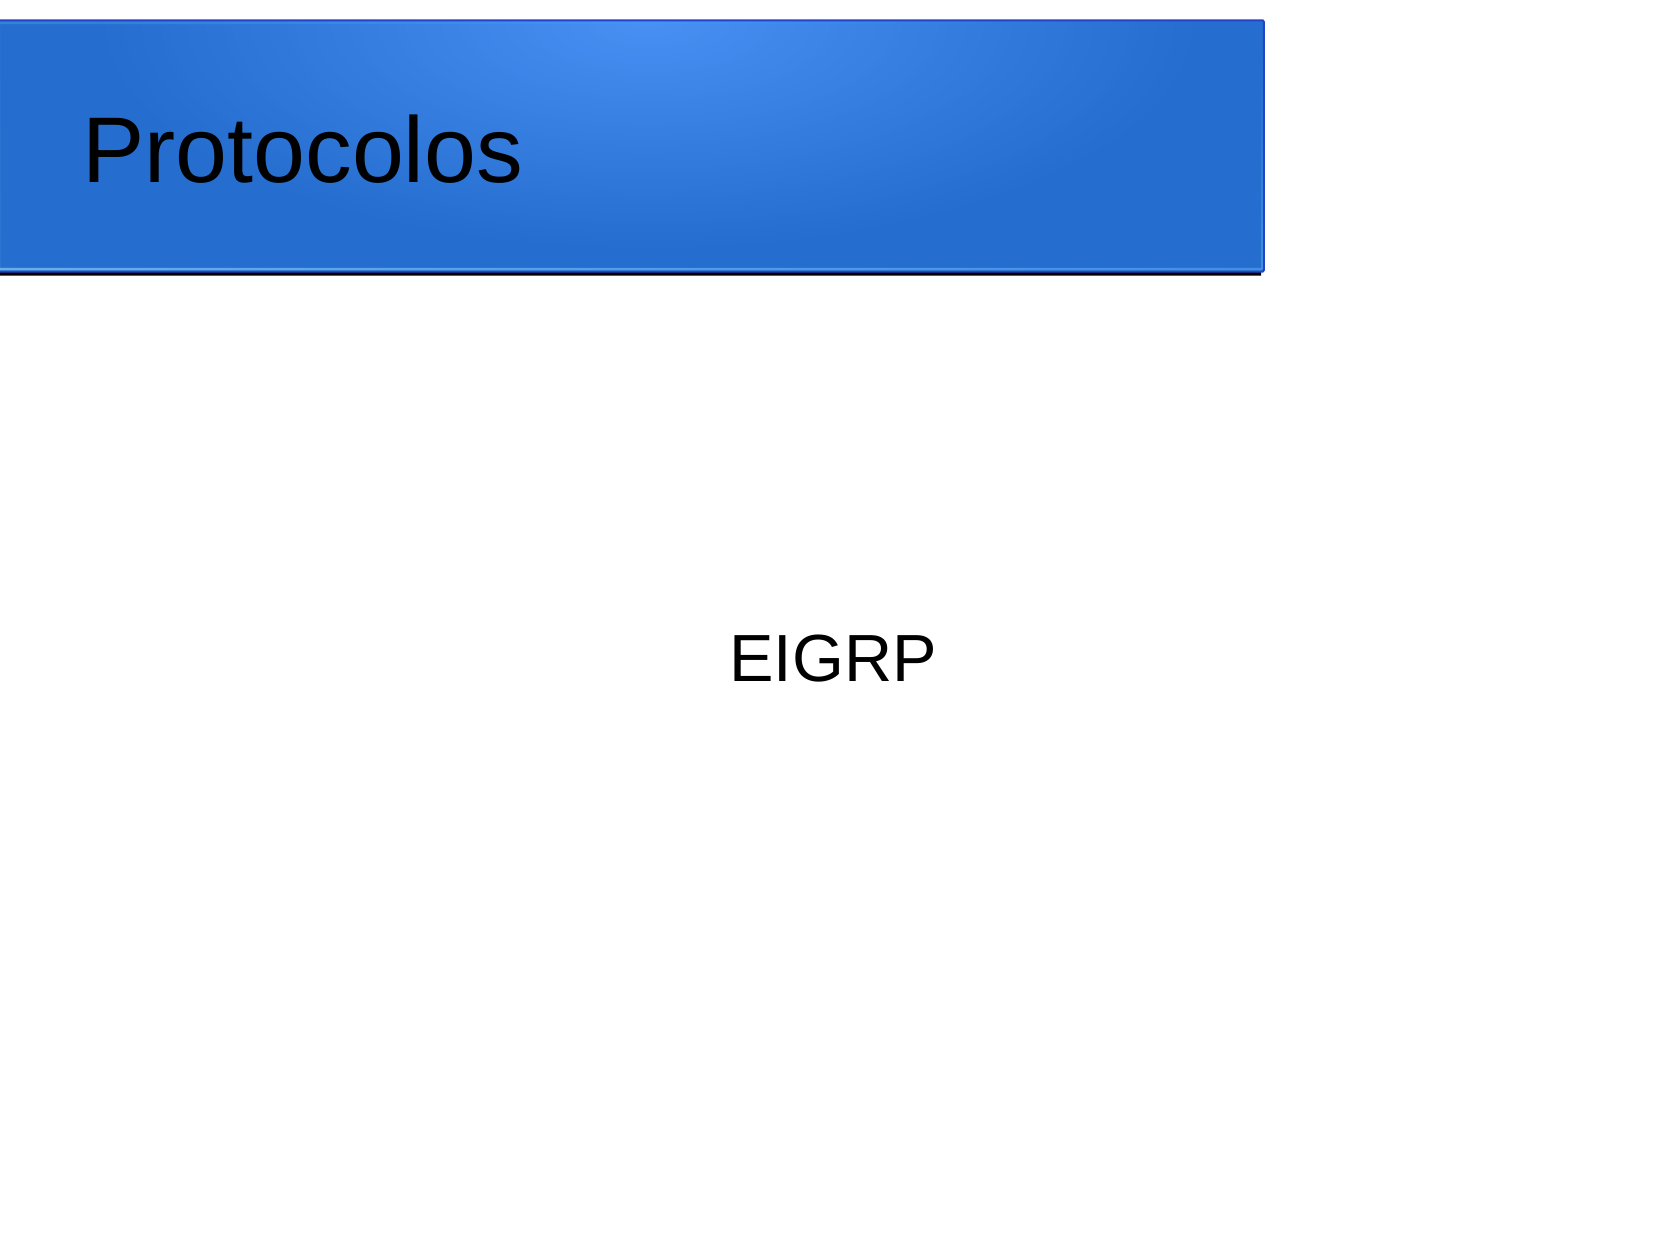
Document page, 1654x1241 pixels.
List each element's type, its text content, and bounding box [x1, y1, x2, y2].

title Protocolos [82, 47, 1235, 252]
title EIGRP [88, 555, 1578, 763]
